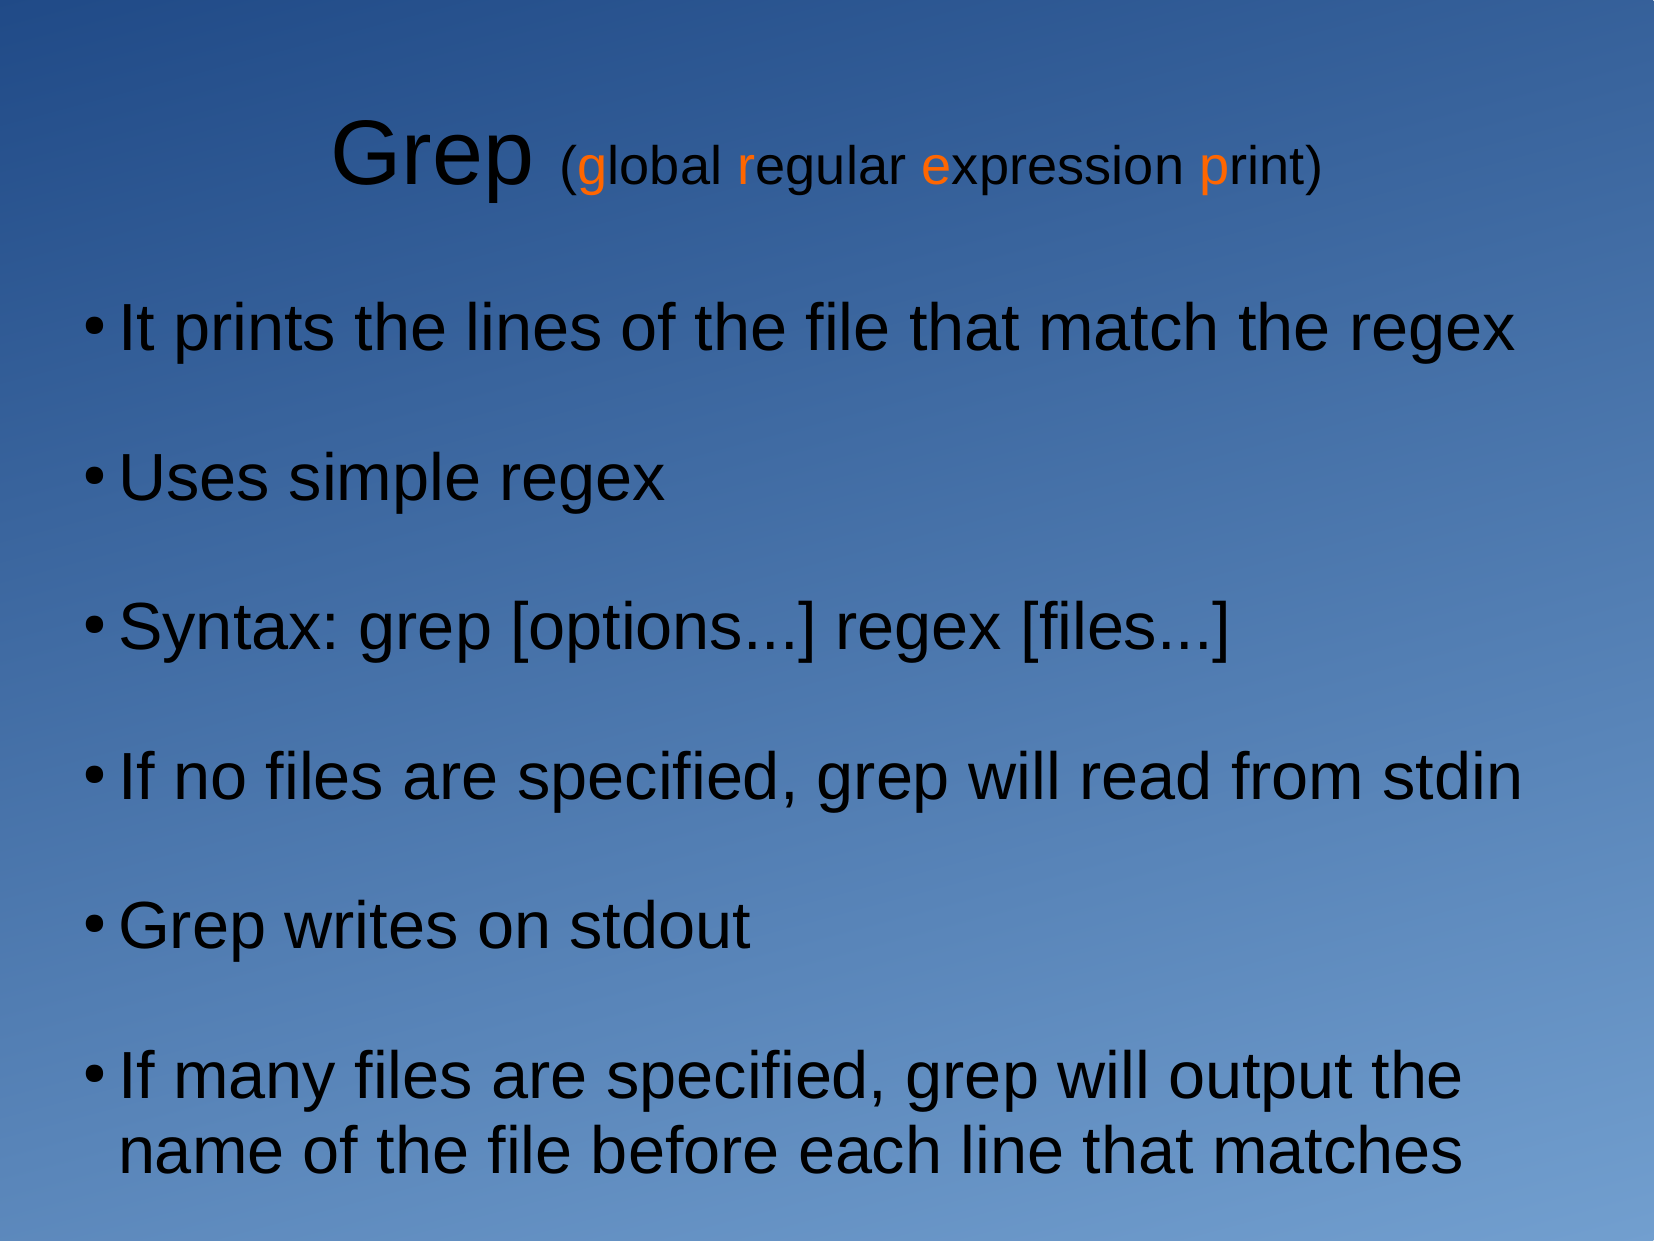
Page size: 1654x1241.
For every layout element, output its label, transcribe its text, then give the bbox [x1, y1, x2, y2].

subtitle It prints the lines of the file that match the regex Uses simple regex Syntax: grep [options...] regex [files...] If no files are specified, grep will read from stdin Grep writes on stdout If many files are specified, grep will output the name of the file before each line that matches [82, 290, 1571, 1188]
title Grep (global regular expression print) [82, 49, 1571, 257]
